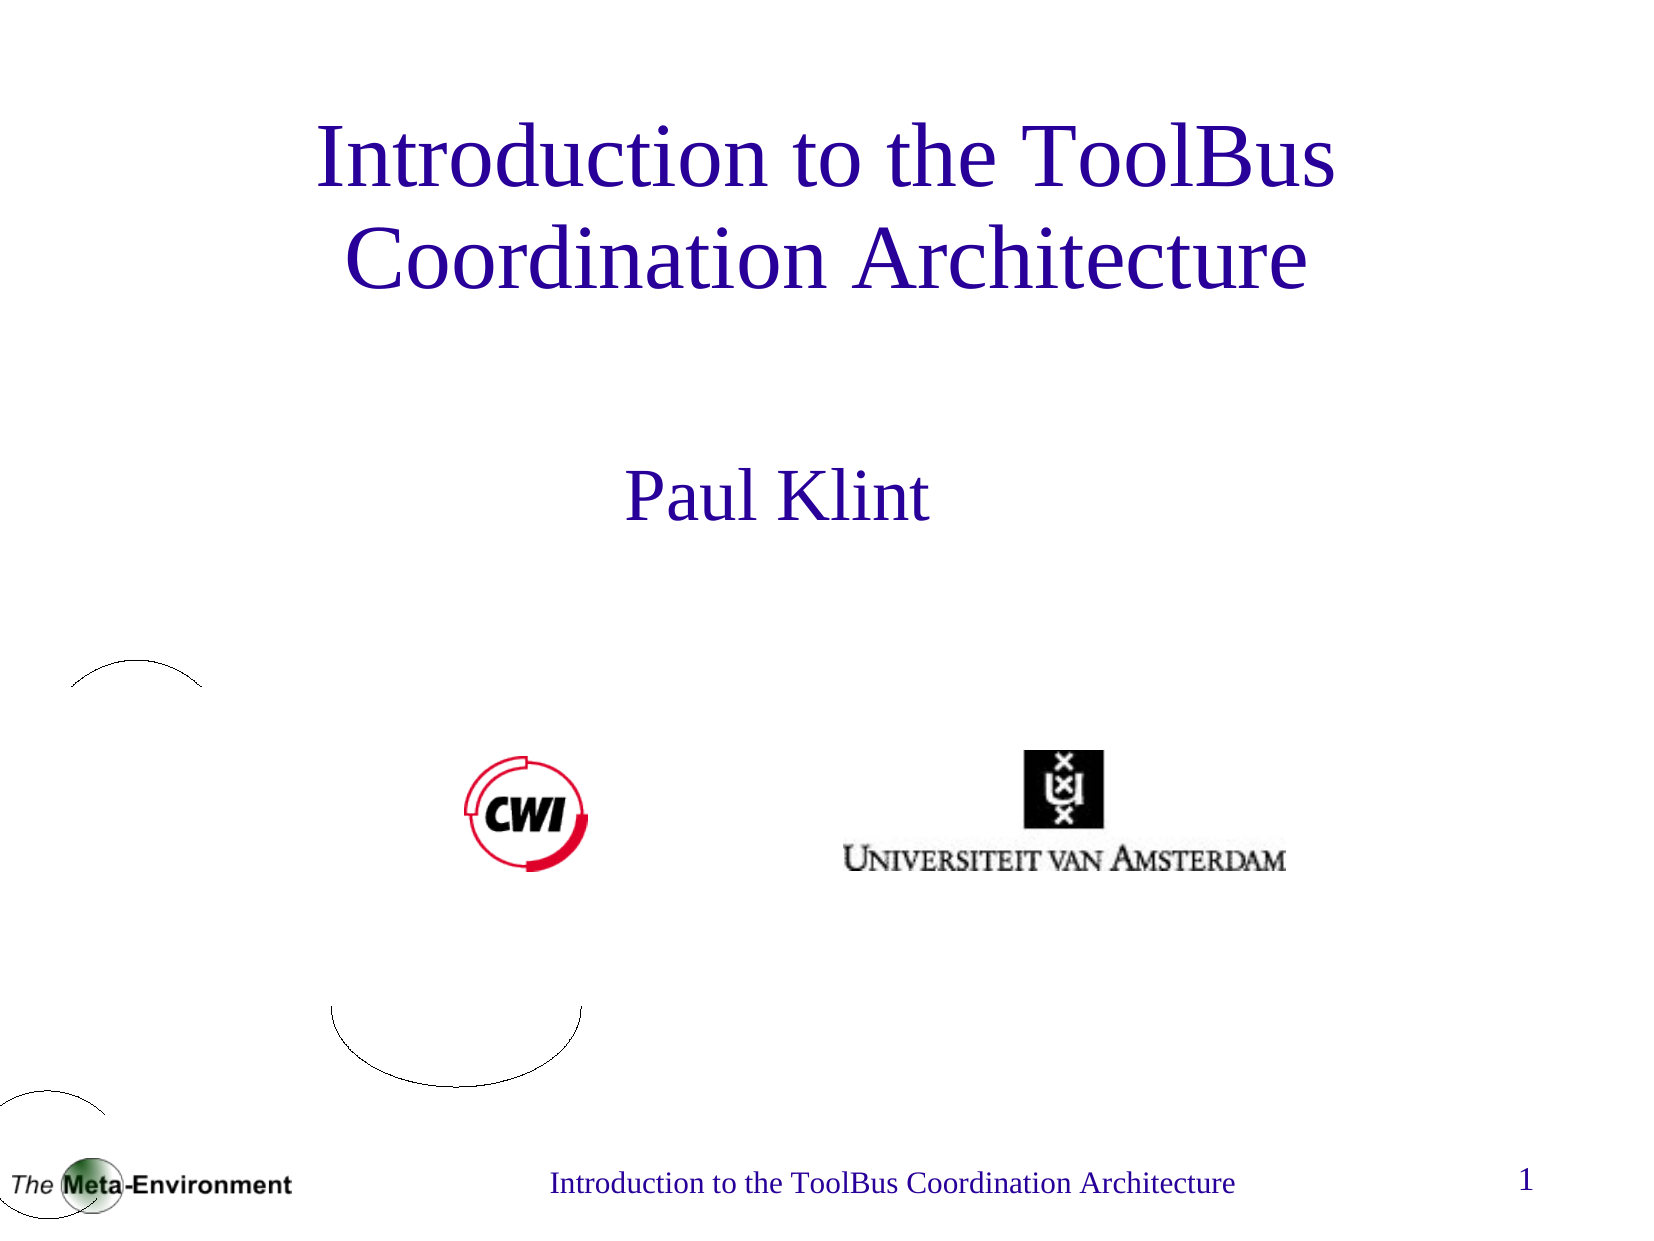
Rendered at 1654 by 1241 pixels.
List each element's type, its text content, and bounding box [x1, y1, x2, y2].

picture [843, 750, 1286, 871]
title Introduction to the ToolBus Coordination Architecture [121, 96, 1534, 317]
picture [12, 1158, 292, 1214]
picture [464, 756, 588, 872]
text_box Paul Klint [624, 453, 1264, 1086]
